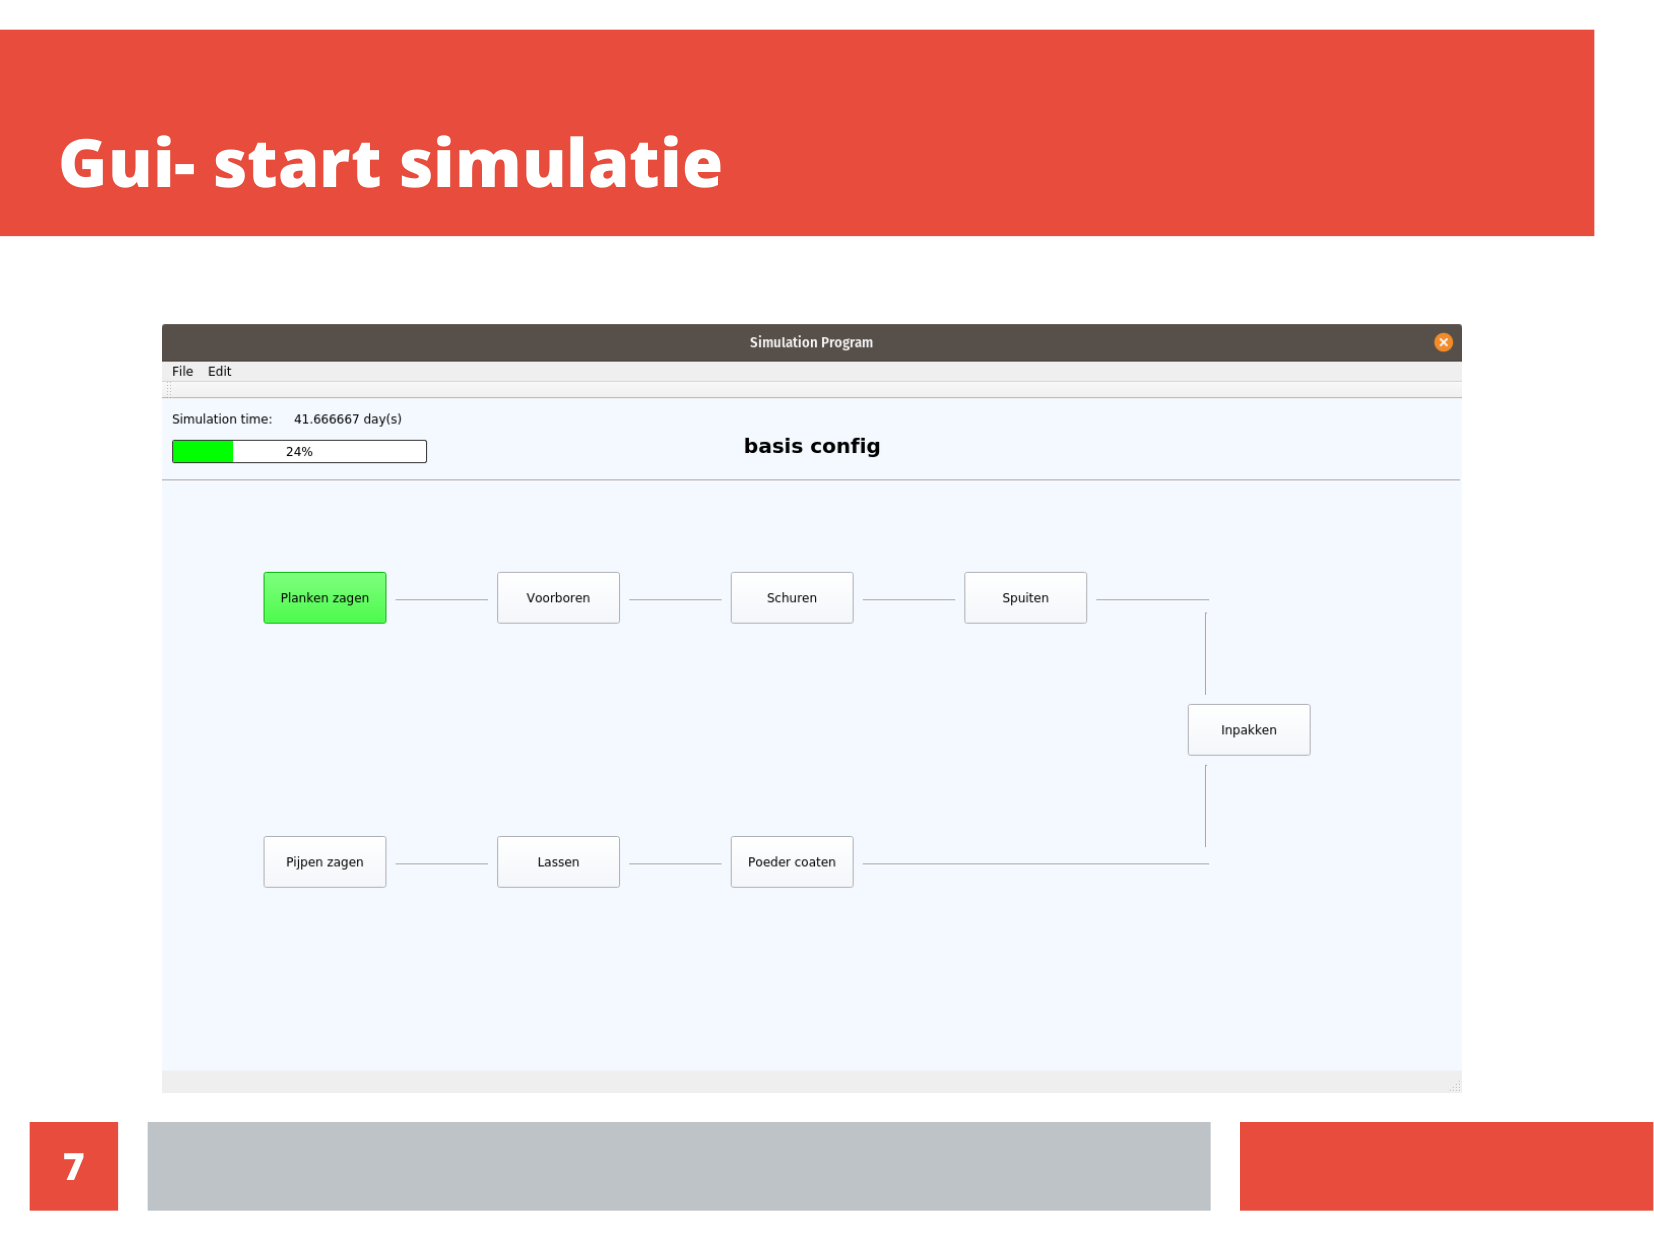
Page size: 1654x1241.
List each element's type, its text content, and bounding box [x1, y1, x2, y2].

title Gui- start simulatie [59, 59, 1595, 207]
picture [162, 324, 1462, 1093]
